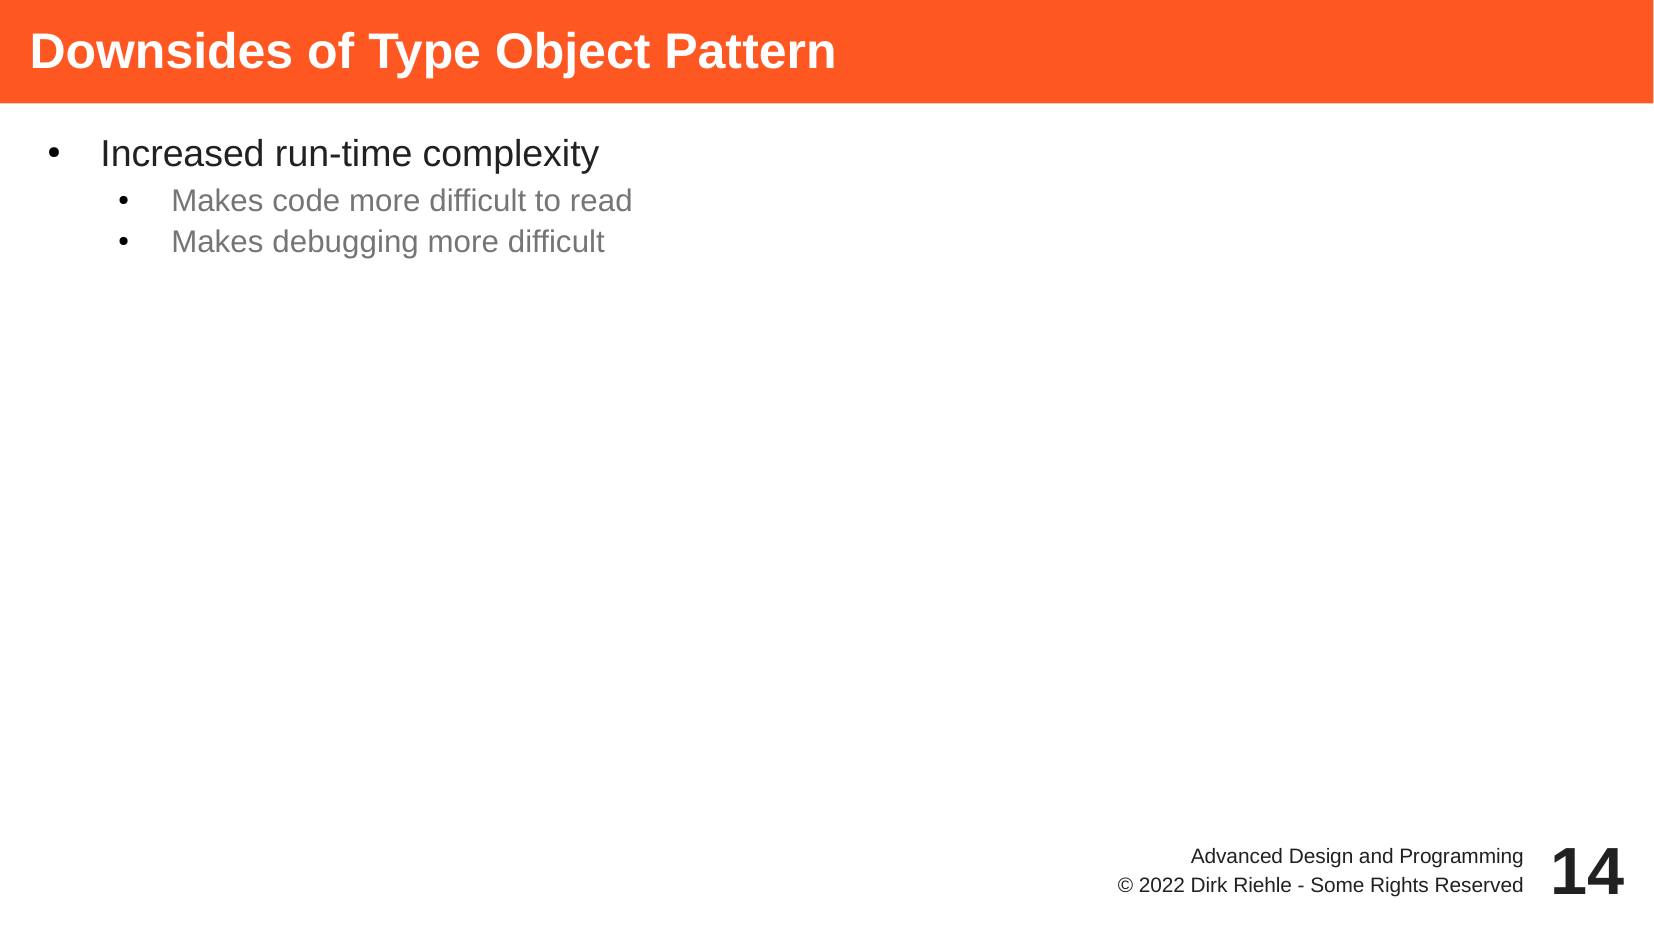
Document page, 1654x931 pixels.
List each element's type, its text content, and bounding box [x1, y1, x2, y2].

list Increased run-time complexity Makes code more difficult to read Makes debugging more difficult [29, 132, 1625, 813]
title Downsides of Type Object Pattern [0, 0, 1654, 104]
